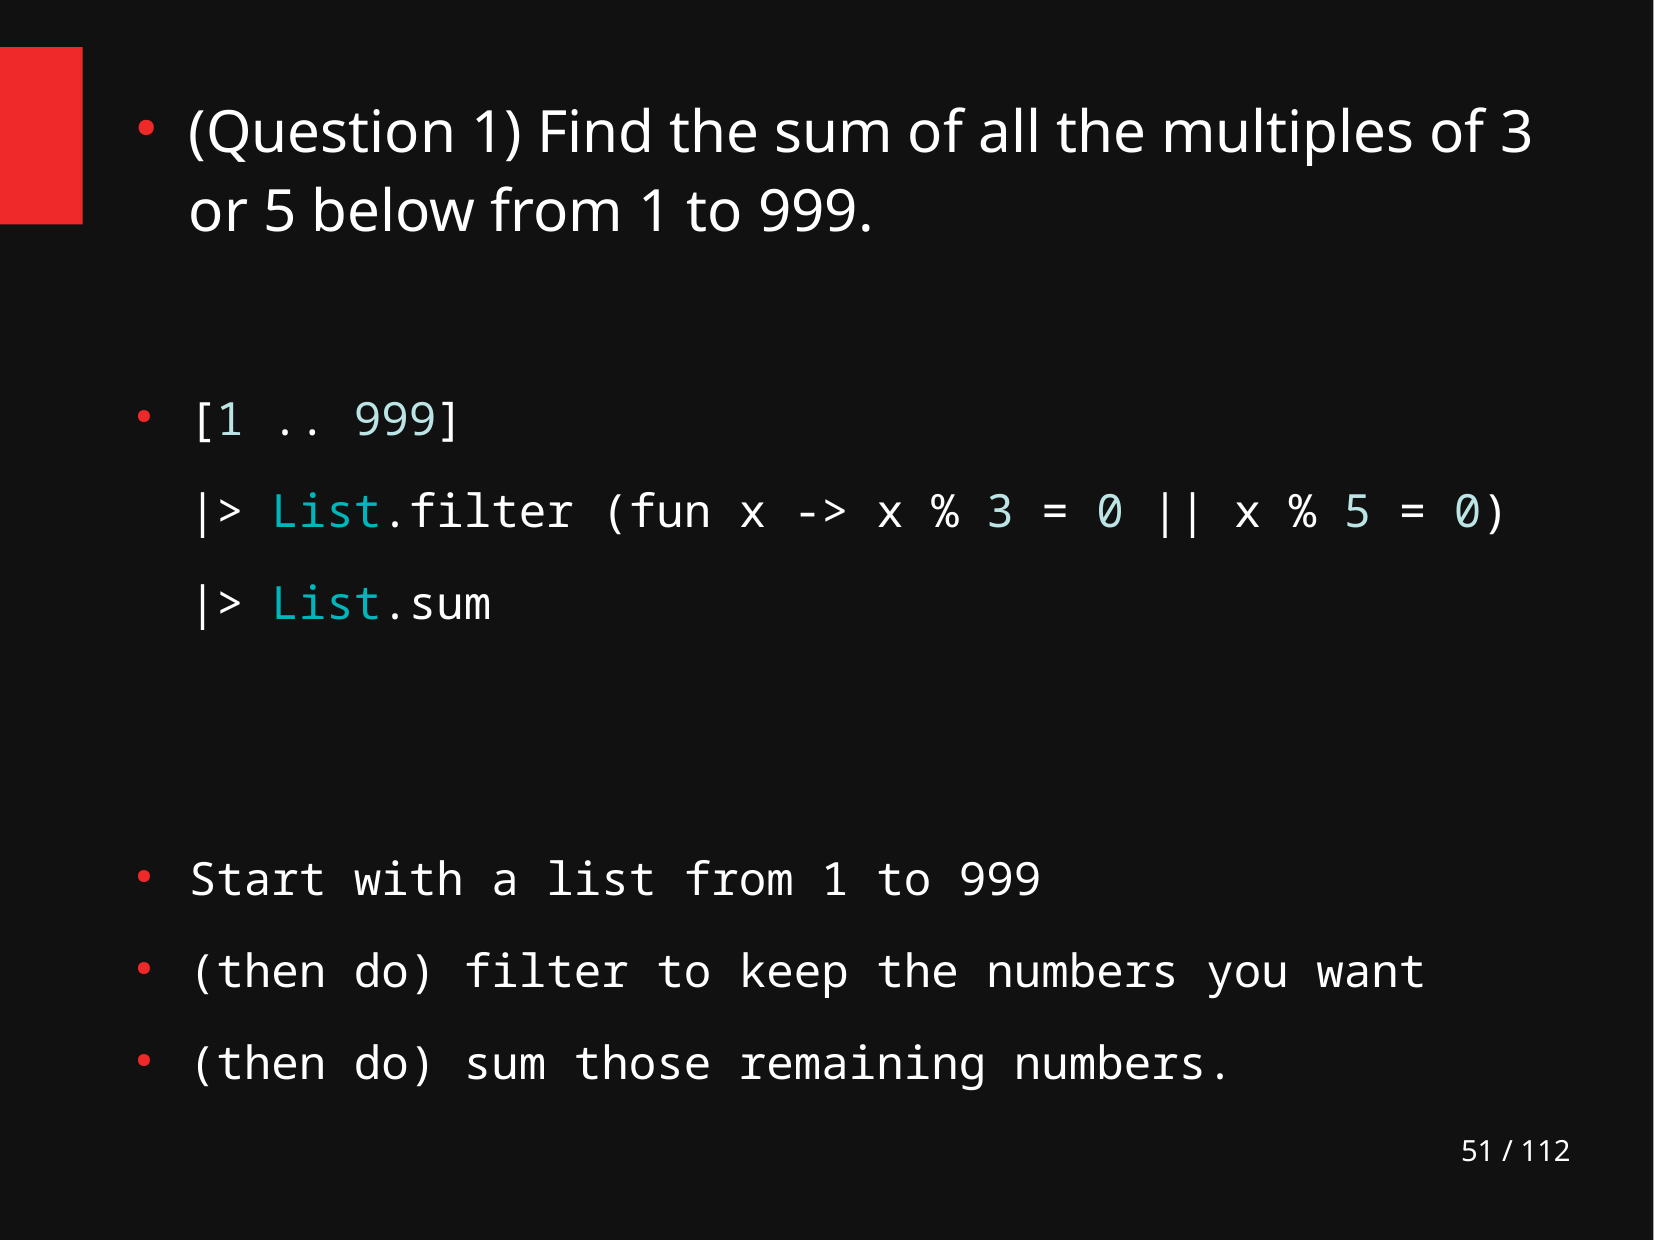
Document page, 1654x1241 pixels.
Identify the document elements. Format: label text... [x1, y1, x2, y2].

list (Question 1) Find the sum of all the multiples of 3 or 5 below from 1 to 999. [1 .. 999] |> List.filter (fun x -> x % 3 = 0 || x % 5 = 0) |> List.sum Start with a list from 1 to 999 (then do) filter to keep the numbers you want (then do) sum those remaining numbers. [118, 90, 1536, 1074]
